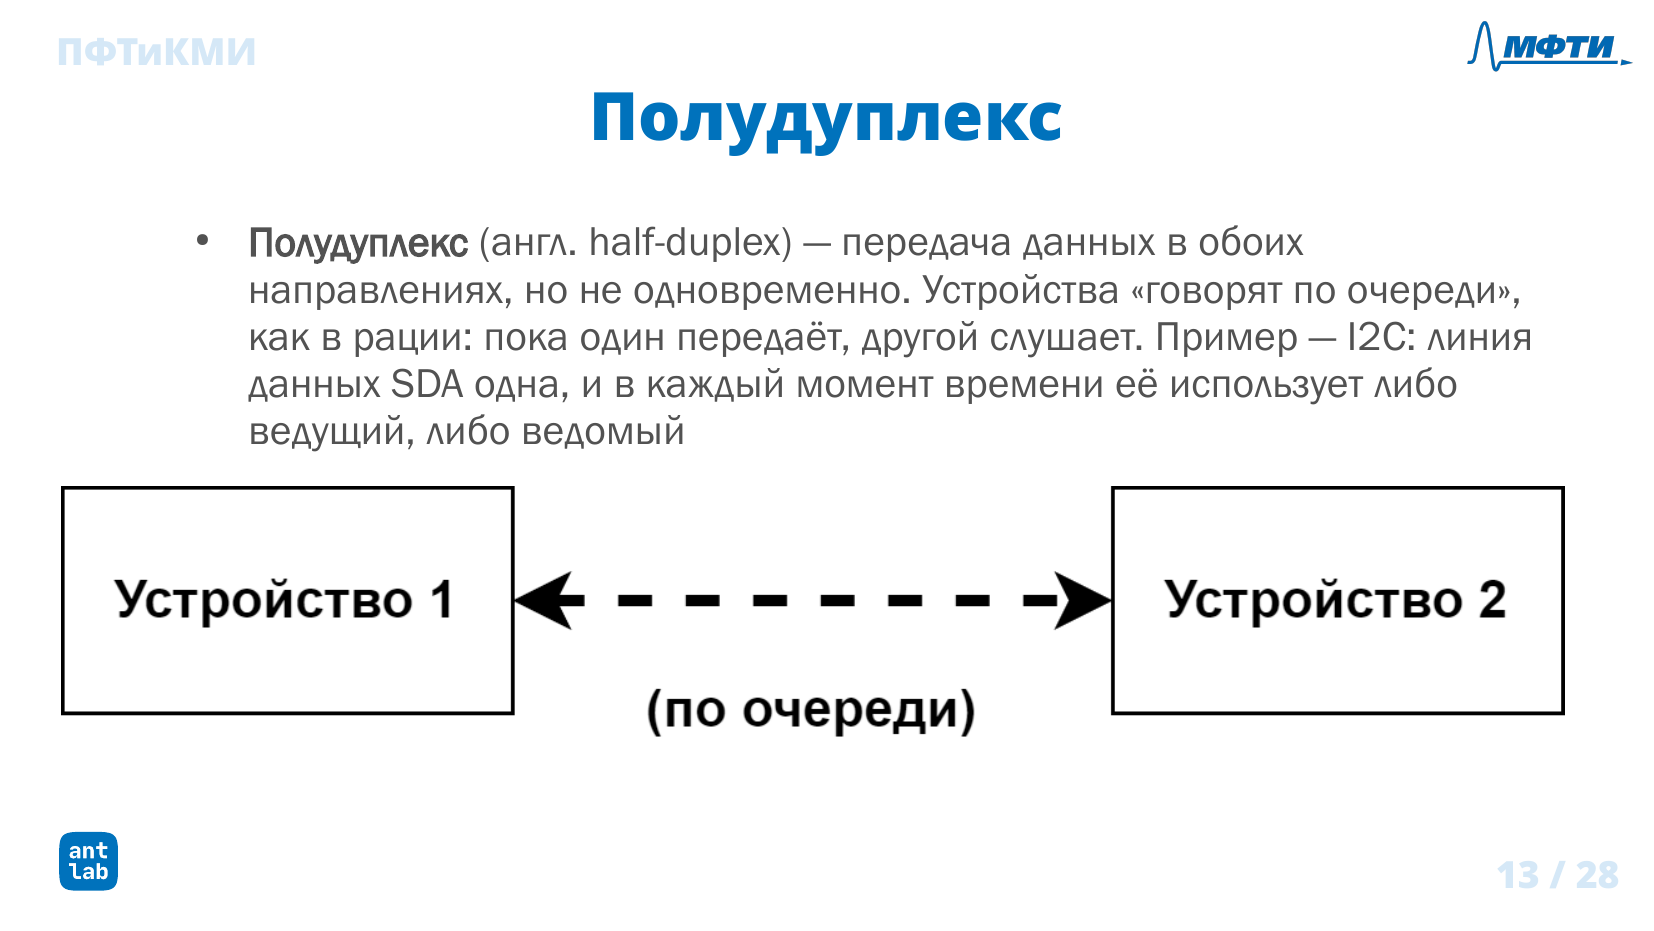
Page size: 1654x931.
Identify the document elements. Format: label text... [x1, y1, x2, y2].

picture [1446, 0, 1654, 93]
title Полудуплекс [82, 20, 1571, 209]
picture [61, 486, 1565, 768]
list Полудуплекс (англ. half-duplex) — передача данных в обоих направлениях, но не одновременно. Устройства «говорят по очереди», как в рации: пока один передаёт, другой слушает. Пример — I2C: линия данных SDA одна, и в каждый момент времени её использует либо ведущий, либо ведомый [177, 217, 1571, 502]
